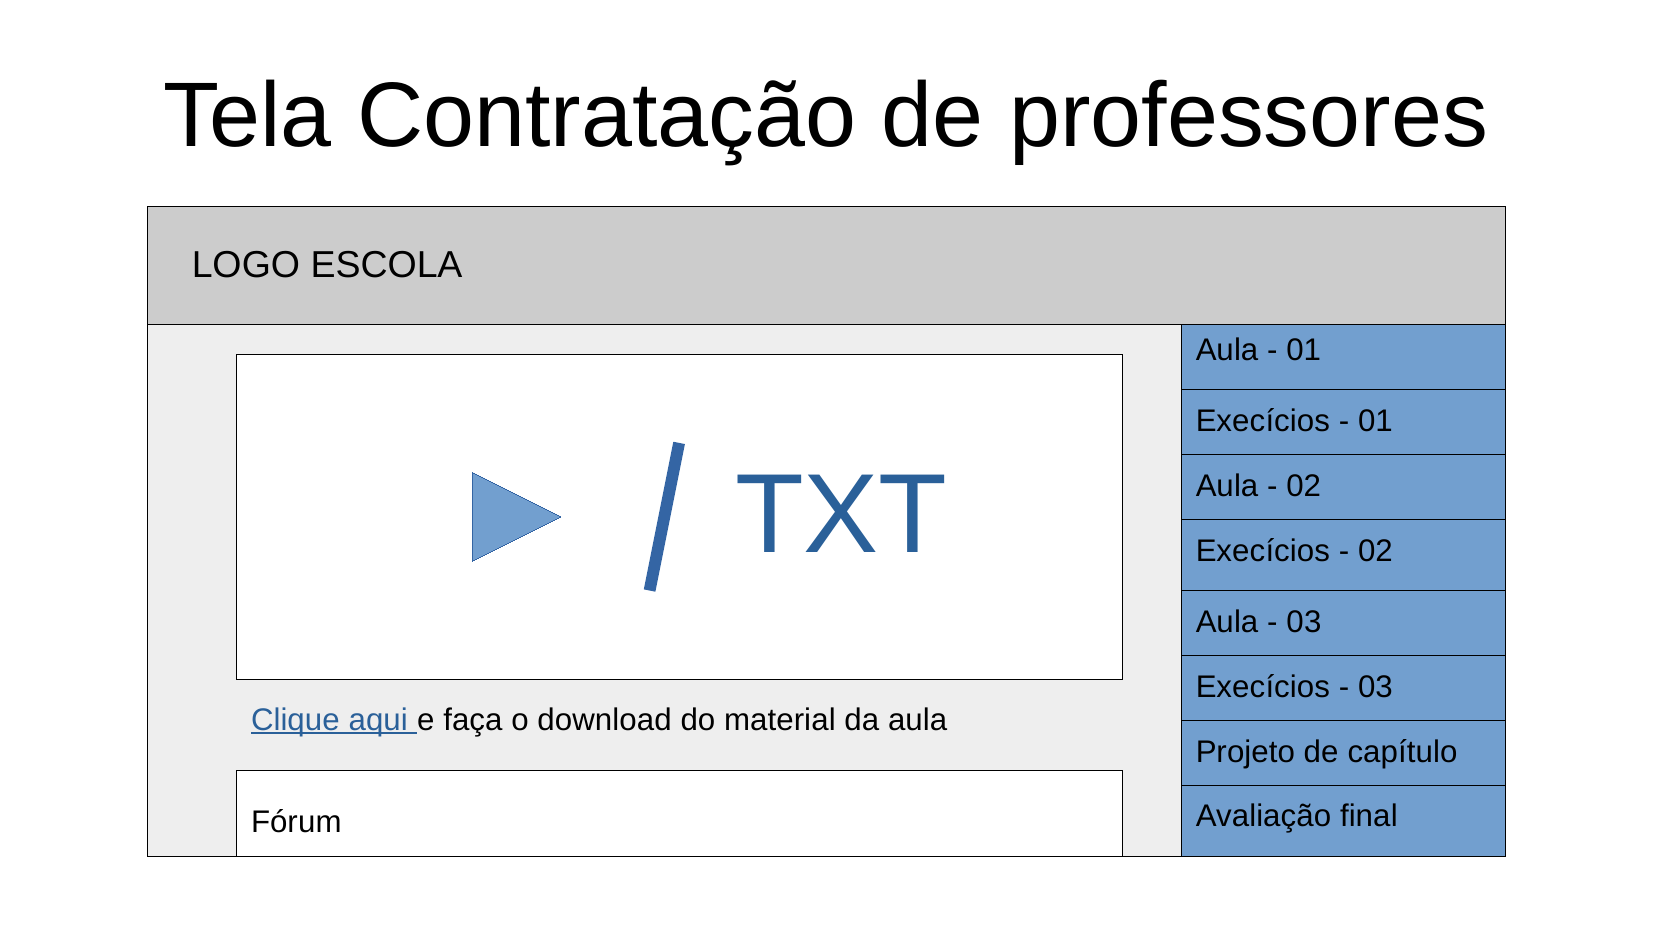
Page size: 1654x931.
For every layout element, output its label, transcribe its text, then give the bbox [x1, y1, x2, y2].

text_box Execícios - 01 [1181, 395, 1477, 455]
text_box [147, 206, 1506, 857]
text_box TXT [708, 442, 975, 584]
title Tela Contratação de professores [82, 37, 1571, 193]
text_box Aula - 03 [1181, 596, 1418, 647]
text_box Avaliação final [1181, 791, 1477, 851]
text_box Aula - 01 [1181, 324, 1418, 375]
text_box Clique aqui e faça o download do material da aula [236, 694, 1034, 756]
text_box LOGO ESCOLA [177, 236, 502, 294]
text_box Execícios - 03 [1181, 661, 1477, 721]
text_box Fórum [236, 797, 1034, 859]
text_box Projeto de capítulo [1181, 726, 1477, 786]
text_box Execícios - 02 [1181, 525, 1477, 585]
text_box Aula - 02 [1181, 460, 1418, 511]
